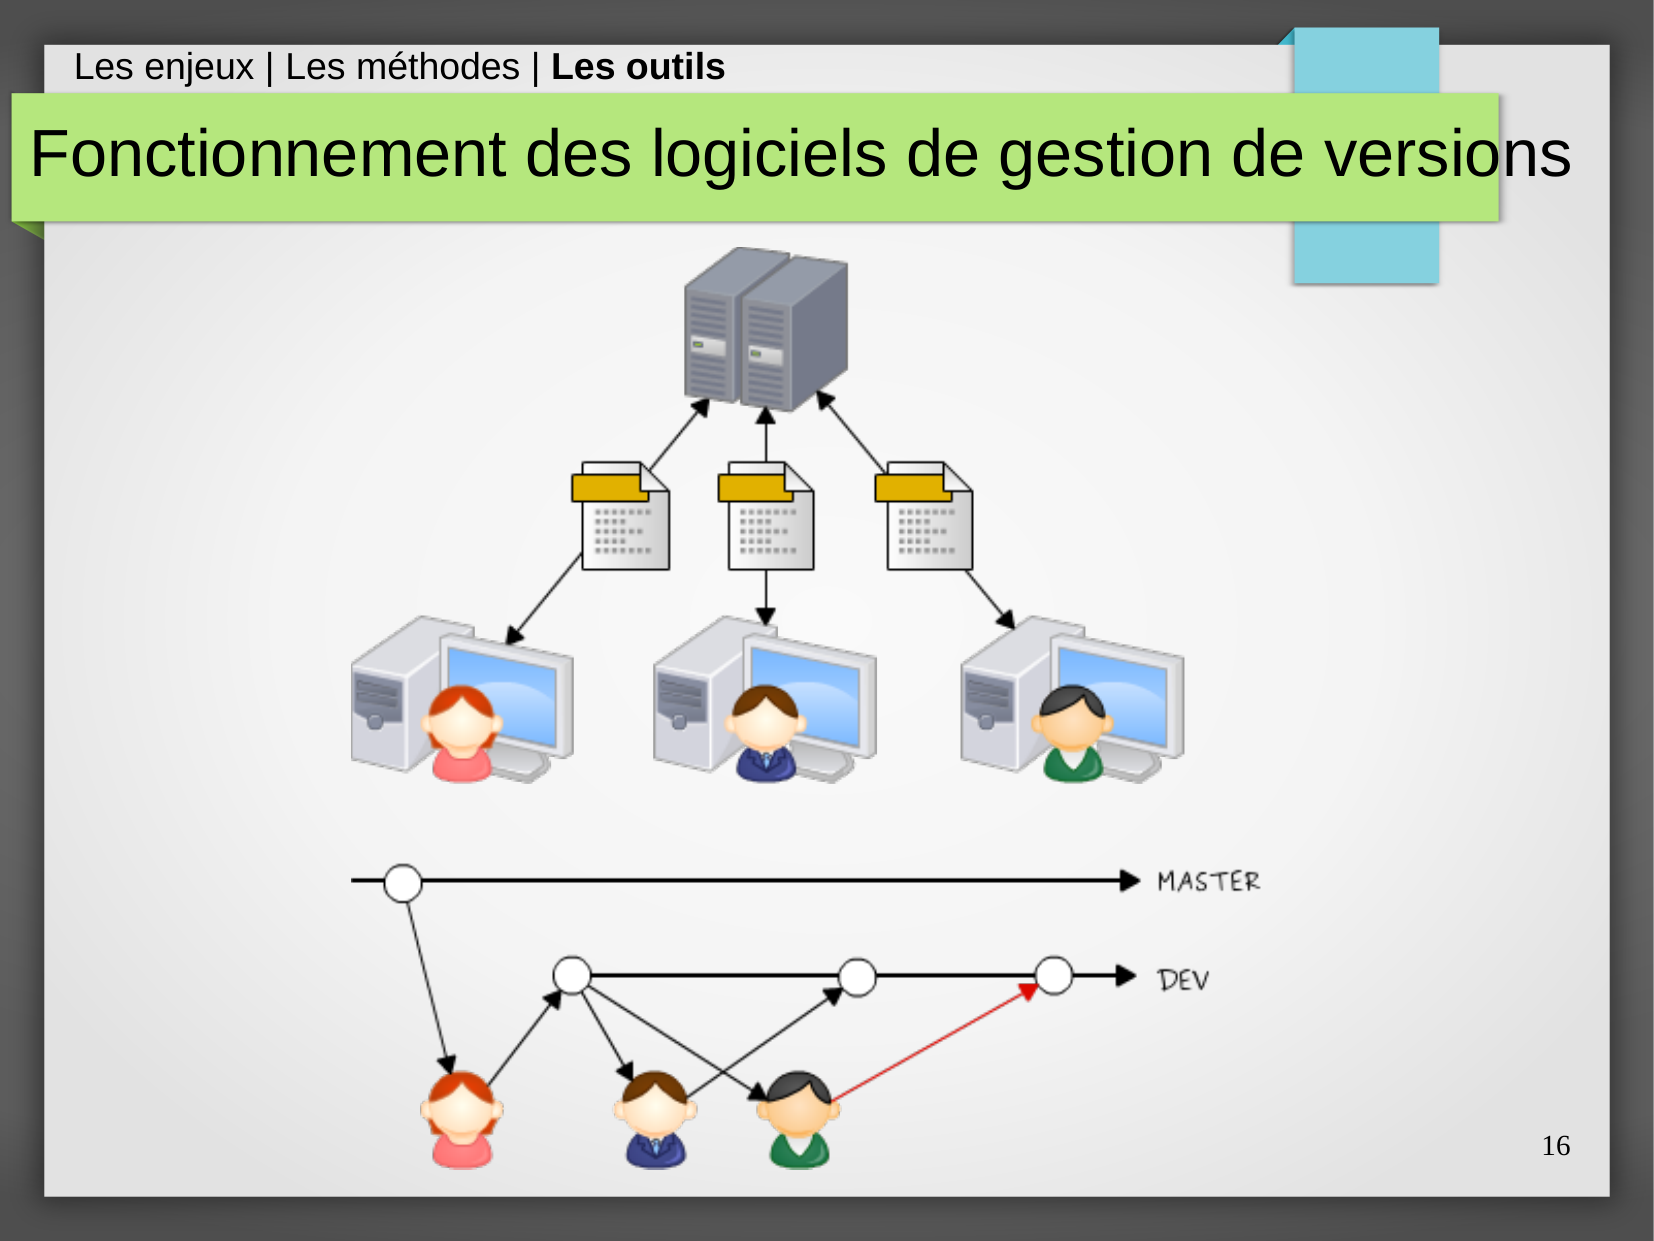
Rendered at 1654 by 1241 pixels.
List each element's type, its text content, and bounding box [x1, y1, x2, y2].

picture [0, 0, 1654, 1241]
title Fonctionnement des logiciels de gestion de versions [29, 94, 1654, 213]
text_box Les enjeux | Les méthodes | Les outils [59, 37, 815, 95]
